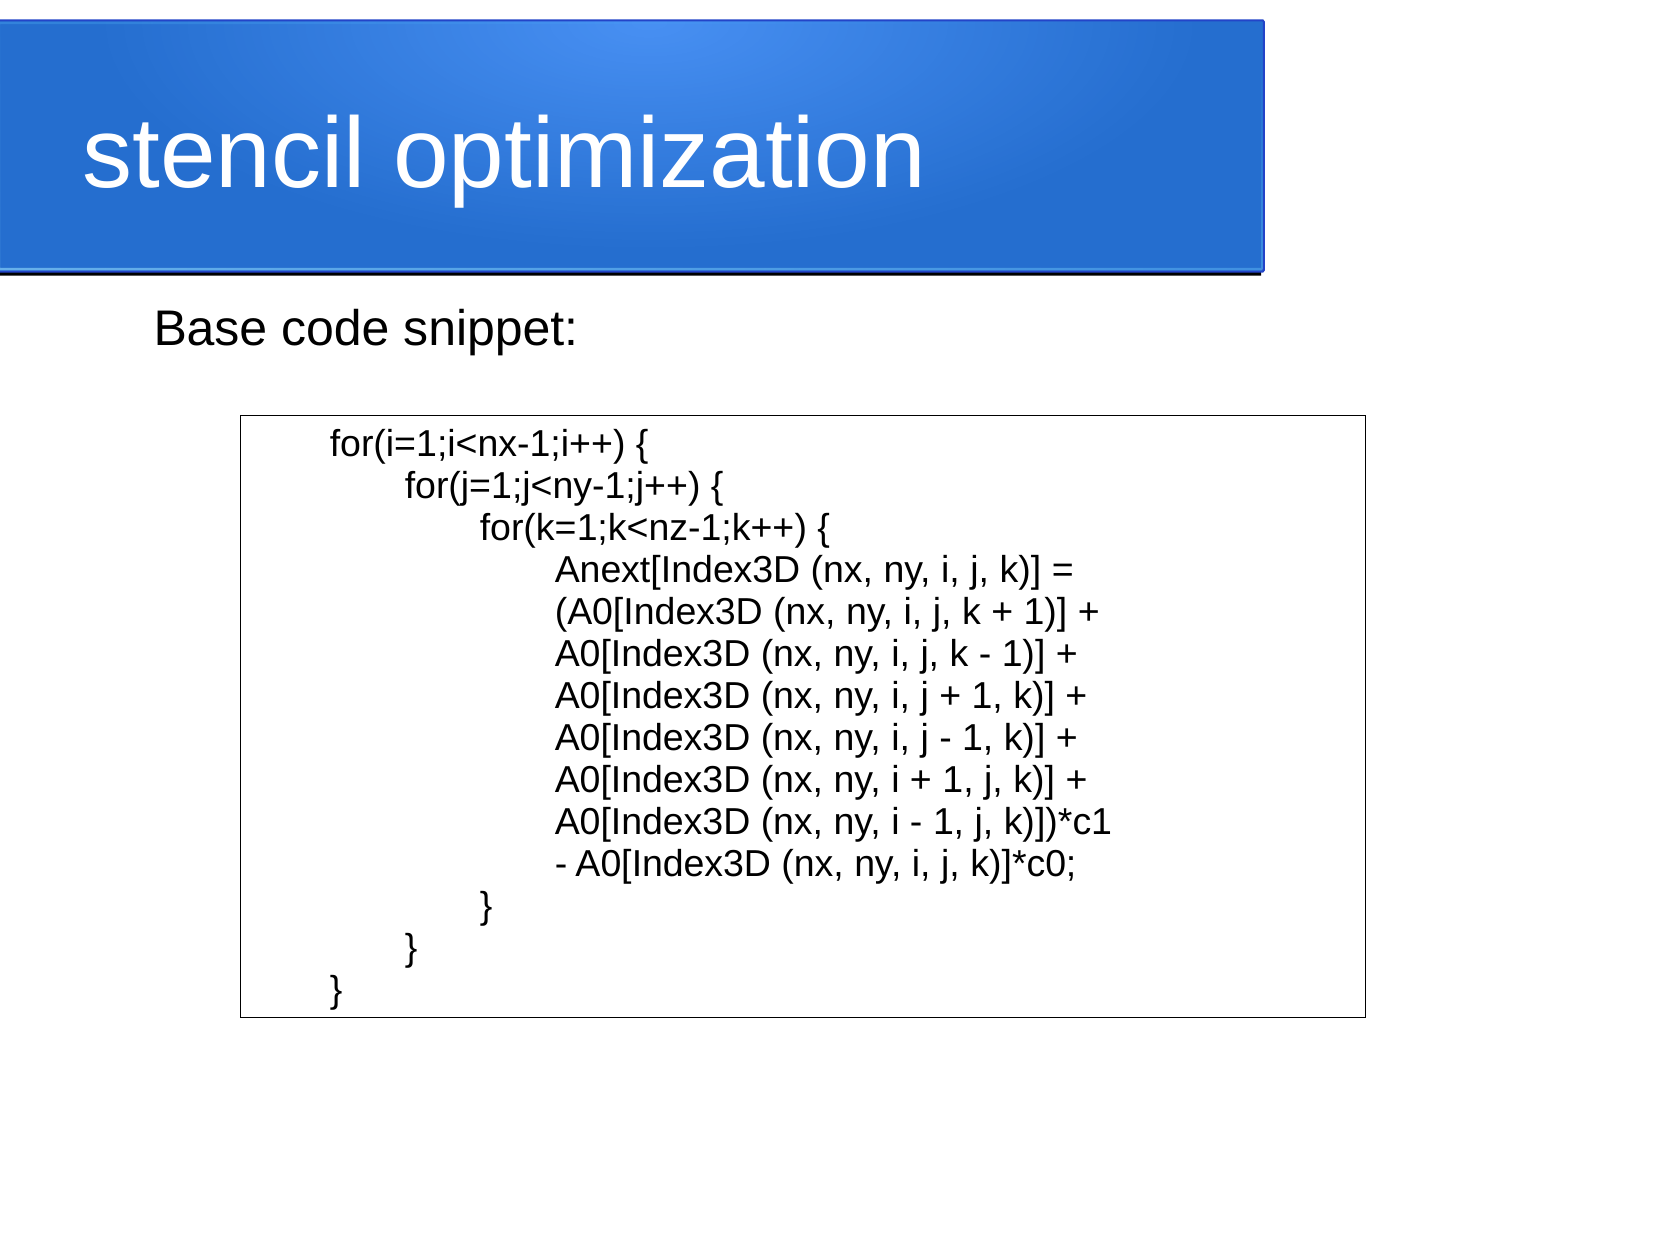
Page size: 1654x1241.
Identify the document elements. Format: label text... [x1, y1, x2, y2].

title stencil optimization [82, 49, 1250, 257]
text_box for(i=1;i<nx-1;i++) { for(j=1;j<ny-1;j++) { for(k=1;k<nz-1;k++) { Anext[Index3D (nx, ny, i, j, k)] = (A0[Index3D (nx, ny, i, j, k + 1)] + A0[Index3D (nx, ny, i, j, k - 1)] + A0[Index3D (nx, ny, i, j + 1, k)] + A0[Index3D (nx, ny, i, j - 1, k)] + A0[Index3D (nx, ny, i + 1, j, k)] + A0[Index3D (nx, ny, i - 1, j, k)])*c1 - A0[Index3D (nx, ny, i, j, k)]*c0; } } } [240, 415, 1366, 1018]
list Base code snippet: [82, 300, 1538, 1020]
